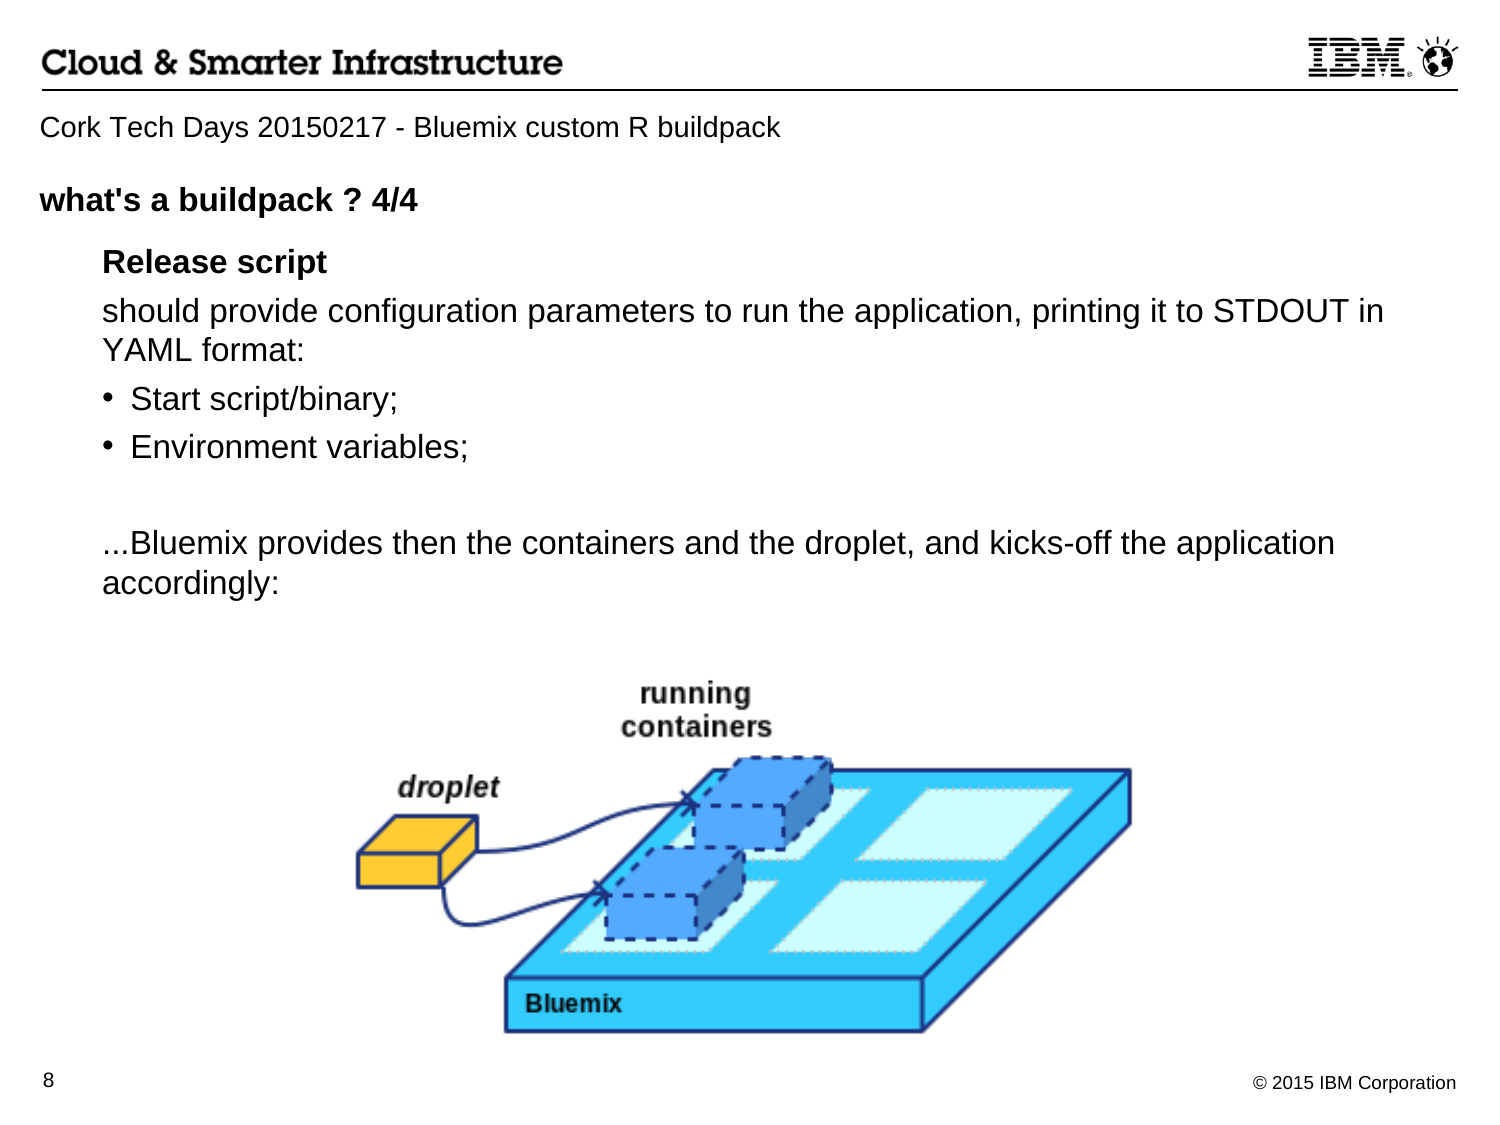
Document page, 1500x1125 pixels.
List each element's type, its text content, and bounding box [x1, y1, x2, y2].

list Release script should provide configuration parameters to run the application, printing it to STDOUT in YAML format: Start script/binary; Environment variables; ...Bluemix provides then the containers and the droplet, and kicks-off the application accordingly: [31, 232, 1469, 745]
picture [1294, 22, 1469, 89]
picture [342, 656, 1151, 1063]
picture [39, 35, 572, 86]
title Cork Tech Days 20150217 - Bluemix custom R buildpack what's a buildpack ? 4/4 [24, 100, 1463, 226]
